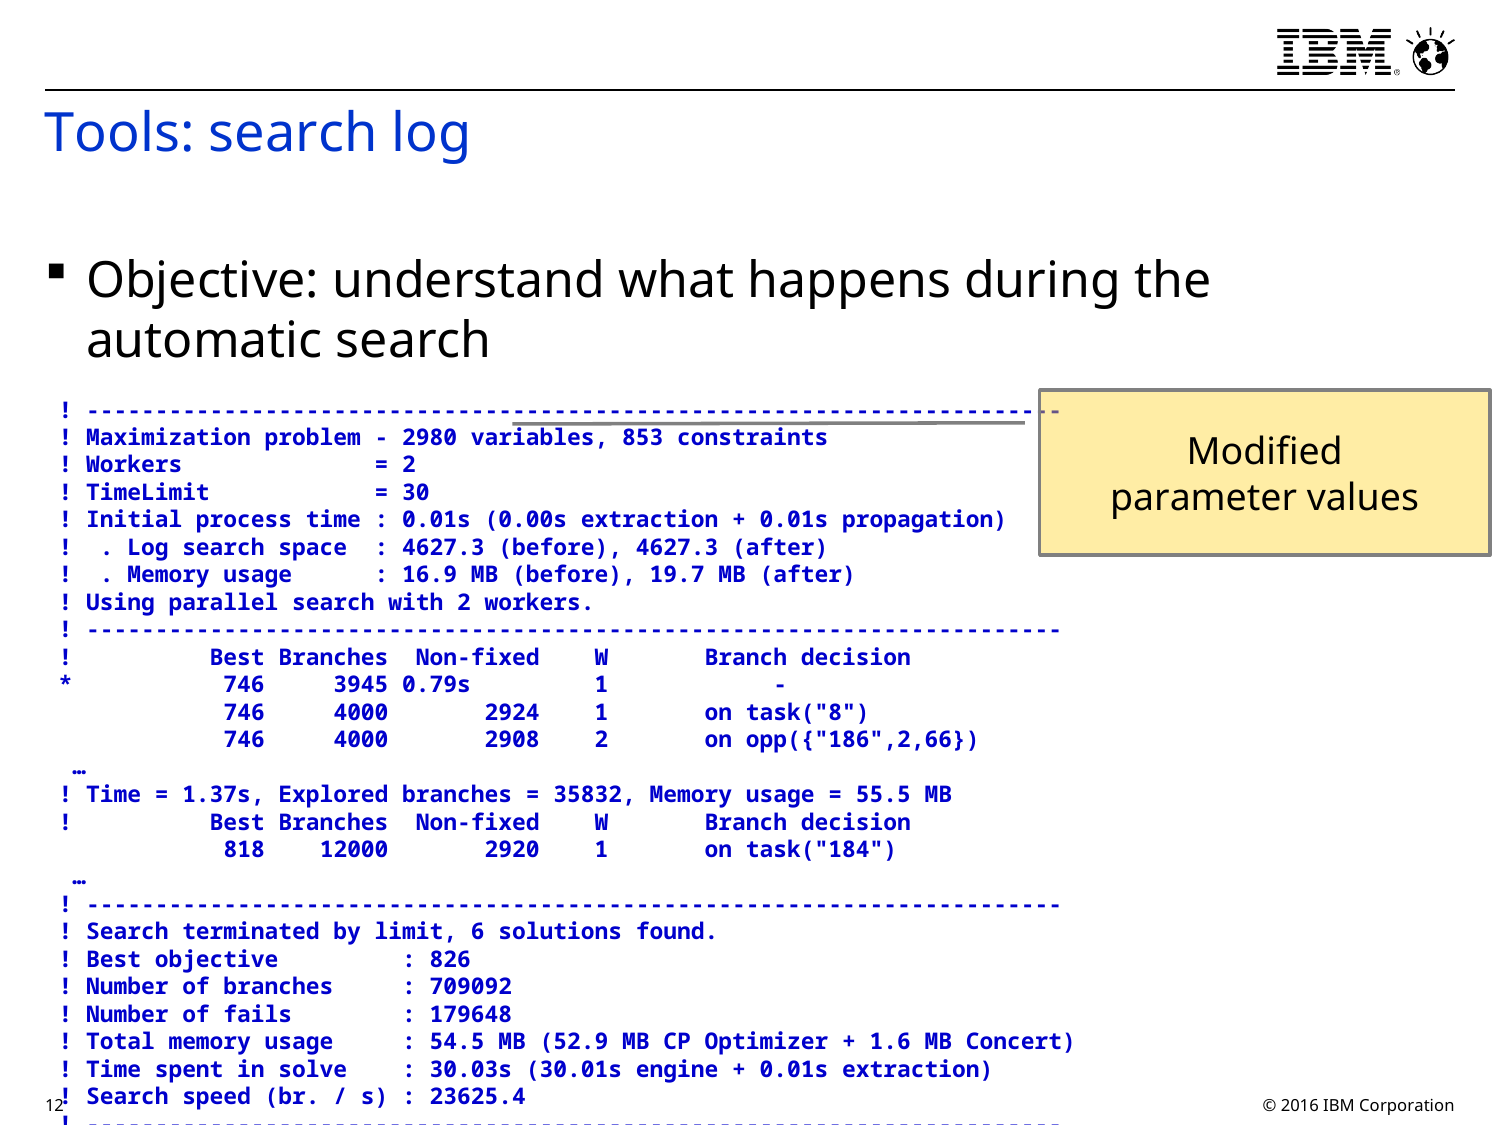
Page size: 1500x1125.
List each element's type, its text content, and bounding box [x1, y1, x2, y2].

text_box Modified parameter values [1040, 390, 1490, 555]
picture [1260, 10, 1468, 90]
list Objective: understand what happens during the automatic search ! ----------------------------------------------------------------------- ! Maximization problem - 2980 variables, 853 constraints ! Workers = 2 ! TimeLimit = 30 ! Initial process time : 0.01s (0.00s extraction + 0.01s propagation) ! . Log search space : 4627.3 (before), 4627.3 (after) ! . Memory usage : 16.9 MB (before), 19.7 MB (after) ! Using parallel search with 2 workers. ! ----------------------------------------------------------------------- ! Best Branches Non-fixed W Branch decision * 746 3945 0.79s 1 - 746 4000 2924 1 on task("8") 746 4000 2908 2 on opp({"186",2,66}) … ! Time = 1.37s, Explored branches = 35832, Memory usage = 55.5 MB ! Best Branches Non-fixed W Branch decision 818 12000 2920 1 on task("184") … ! ----------------------------------------------------------------------- ! Search terminated by limit, 6 solutions found. ! Best objective : 826 ! Number of branches : 709092 ! Number of fails : 179648 ! Total memory usage : 54.5 MB (52.9 MB CP Optimizer + 1.6 MB Concert) ! Time spent in solve : 30.03s (30.01s engine + 0.01s extraction) ! Search speed (br. / s) : 23625.4 ! ----------------------------------------------------------------------- [29, 239, 1455, 1085]
title Tools: search log [29, 97, 1455, 203]
